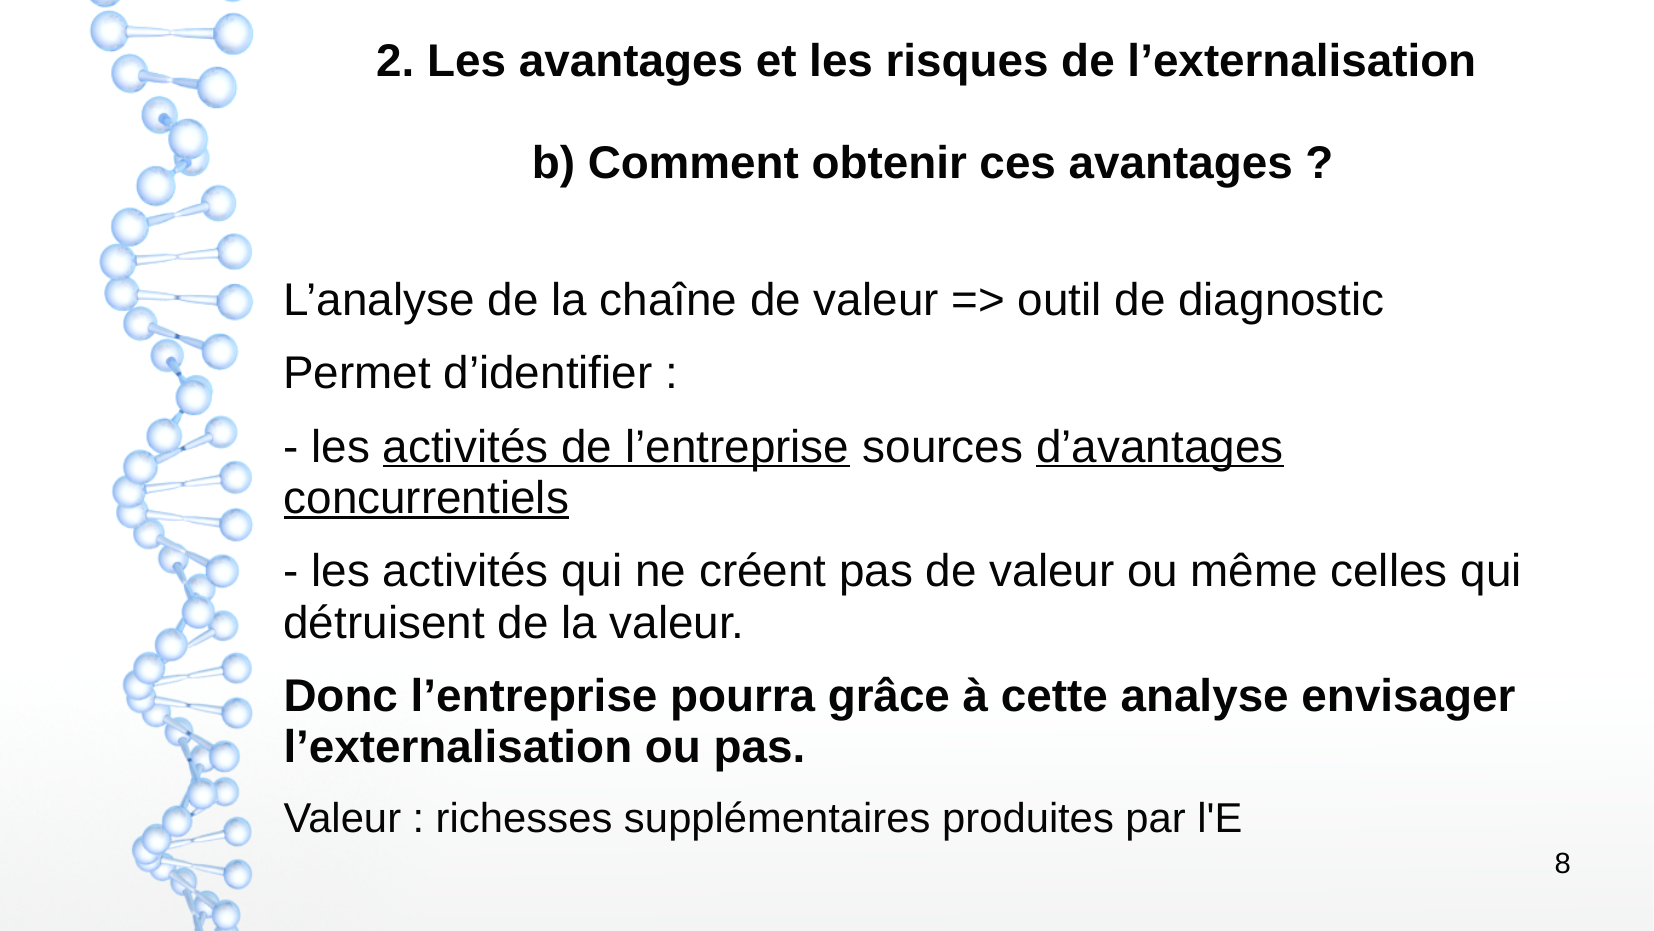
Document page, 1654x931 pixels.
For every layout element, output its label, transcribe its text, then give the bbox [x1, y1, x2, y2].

list L’analyse de la chaîne de valeur => outil de diagnostic Permet d’identifier : - les activités de l’entreprise sources d’avantages concurrentiels - les activités qui ne créent pas de valeur ou même celles qui détruisent de la valeur. Donc l’entreprise pourra grâce à cette analyse envisager l’externalisation ou pas. Valeur : richesses supplémentaires produites par l'E [283, 200, 1524, 863]
title 2. Les avantages et les risques de l’externalisation b) Comment obtenir ces avantages ? [295, 0, 1571, 295]
picture [0, 0, 1654, 931]
